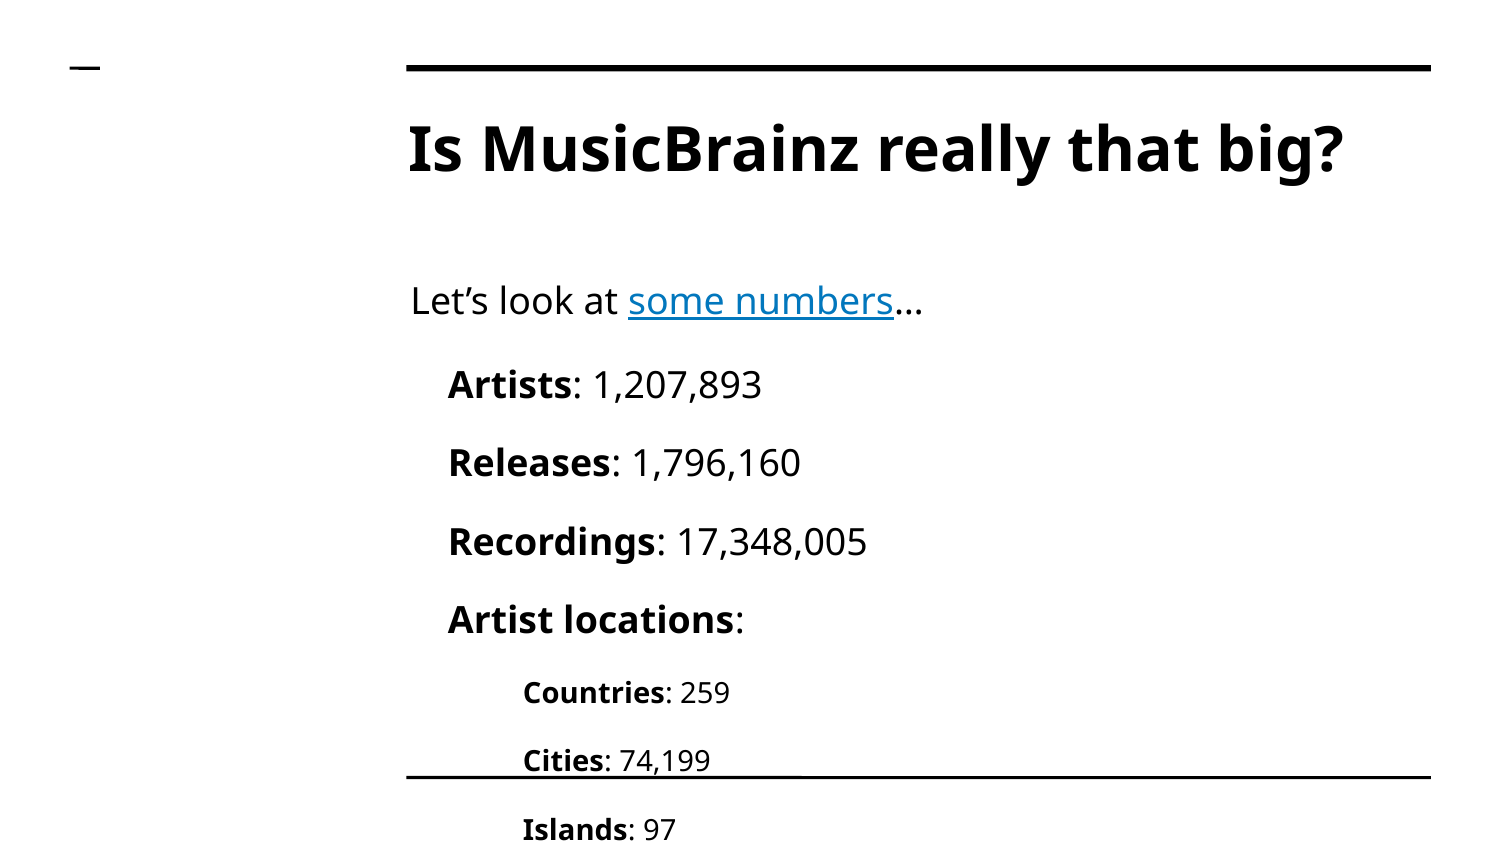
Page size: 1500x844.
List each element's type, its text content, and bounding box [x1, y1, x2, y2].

list Let’s look at some numbers… Artists: 1,207,893 Releases: 1,796,160 Recordings: 17,348,005 Artist locations: Countries: 259 Cities: 74,199 Islands: 97 Editor accounts: 1,822,133 registered (1,268 active last week) [395, 261, 1433, 755]
title Is MusicBrainz really that big? [393, 94, 1431, 199]
